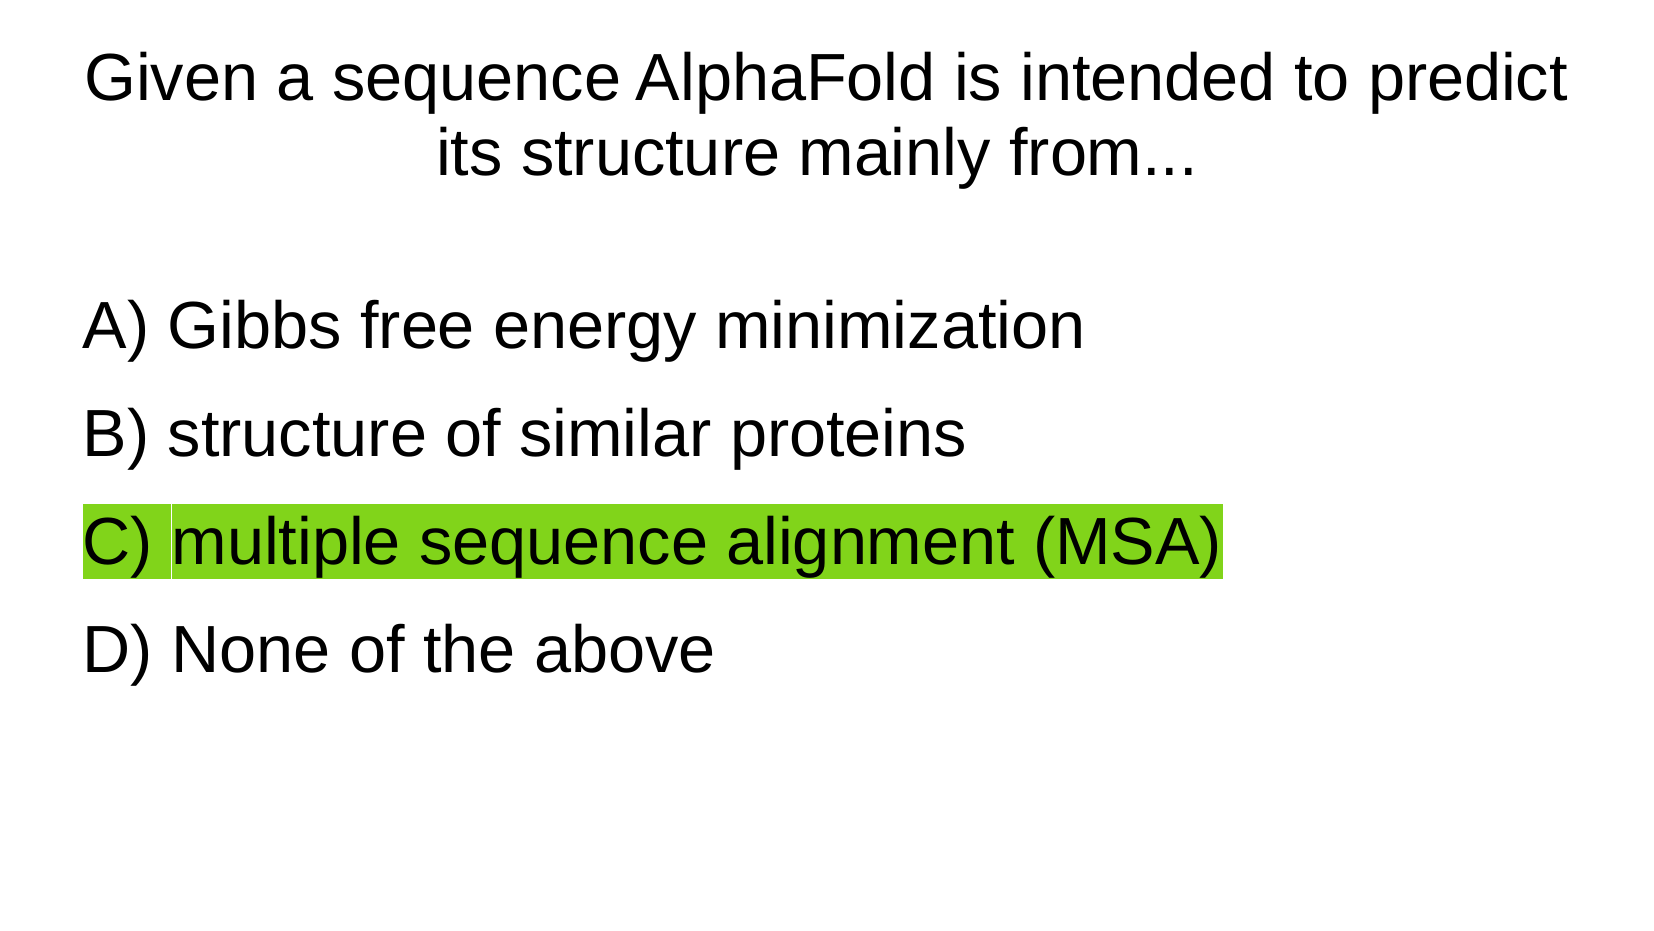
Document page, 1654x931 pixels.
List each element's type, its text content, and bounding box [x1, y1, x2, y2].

title Given a sequence AlphaFold is intended to predict its structure mainly from... [82, 37, 1571, 193]
subtitle Gibbs free energy minimization structure of similar proteins multiple sequence alignment (MSA) None of the above [82, 217, 1571, 758]
